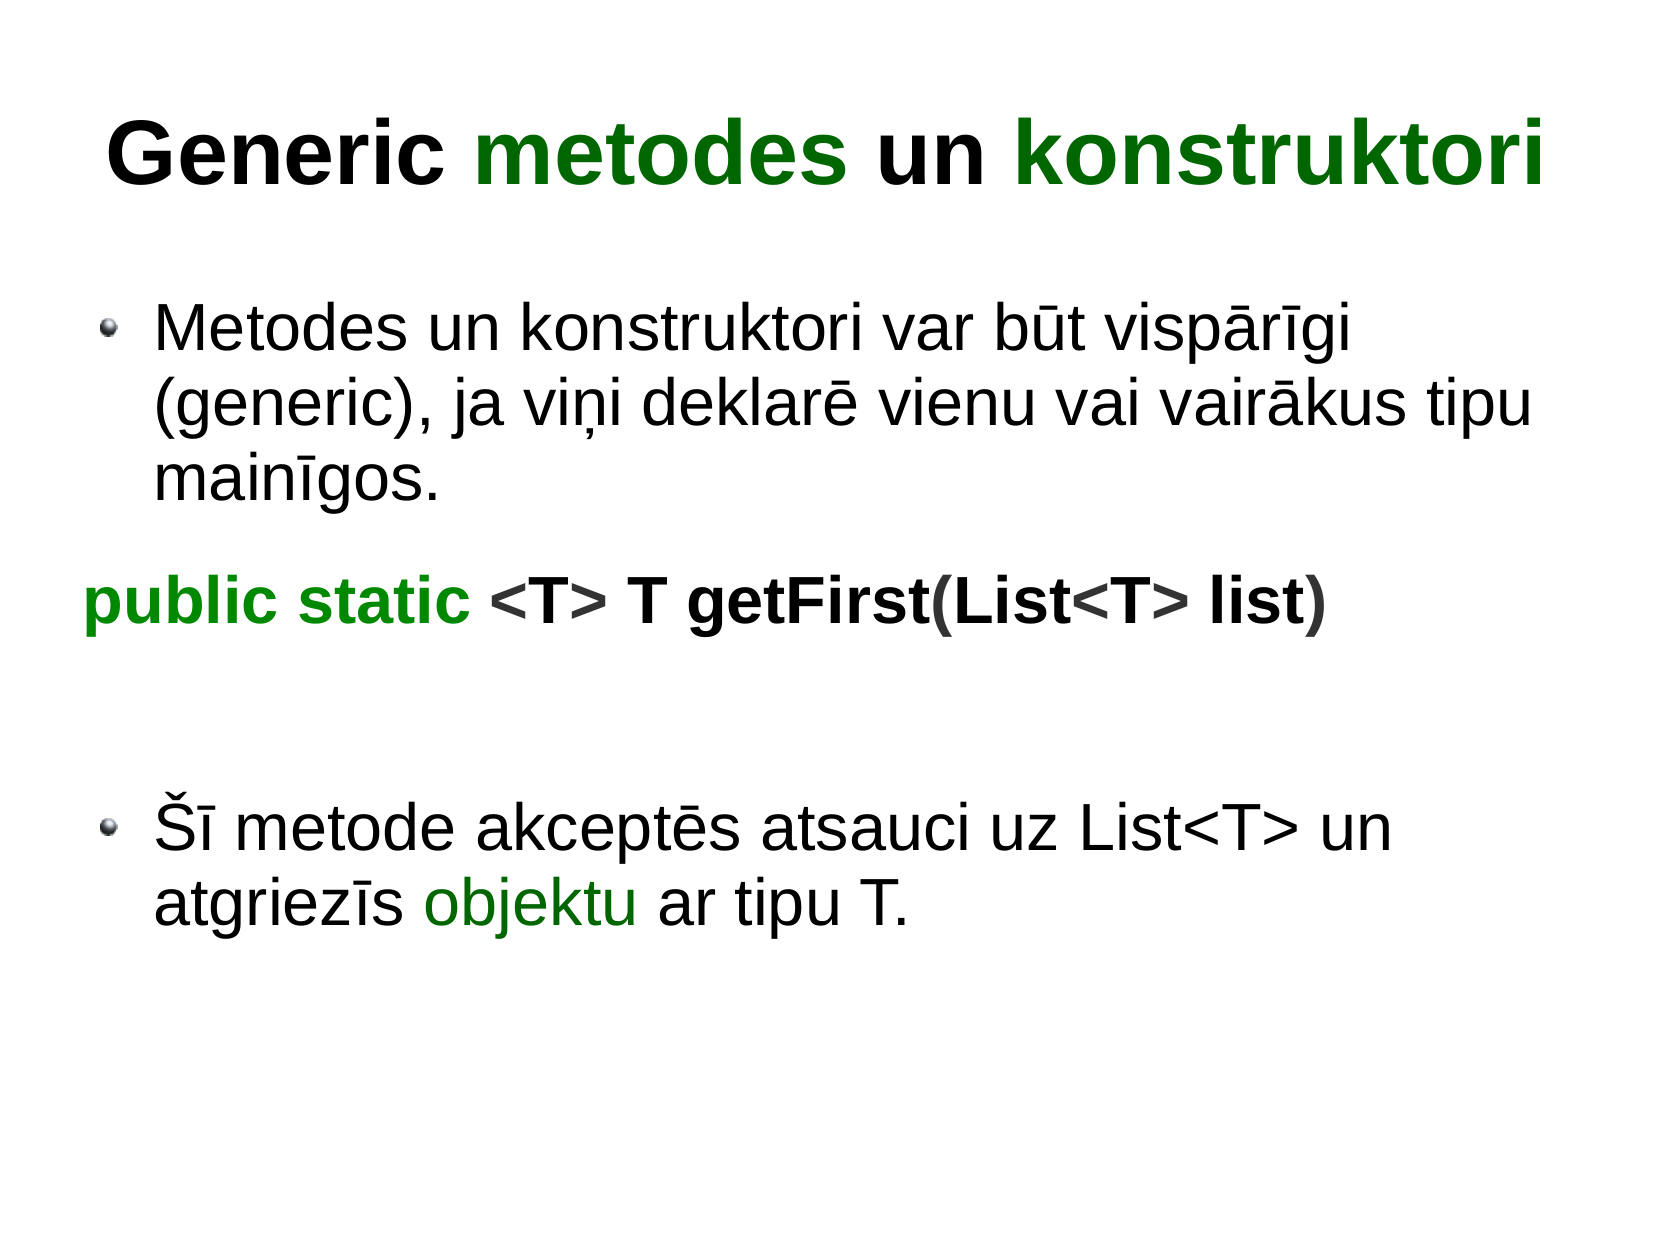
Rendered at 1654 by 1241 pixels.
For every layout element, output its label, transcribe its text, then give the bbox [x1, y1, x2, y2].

list Metodes un konstruktori var būt vispārīgi (generic), ja viņi deklarē vienu vai vairākus tipu mainīgos. public static <T> T getFirst(List<T> list) Šī metode akceptēs atsauci uz List<T> un atgriezīs objektu ar tipu T. [82, 290, 1538, 1010]
title Generic metodes un konstruktori [82, 49, 1571, 257]
